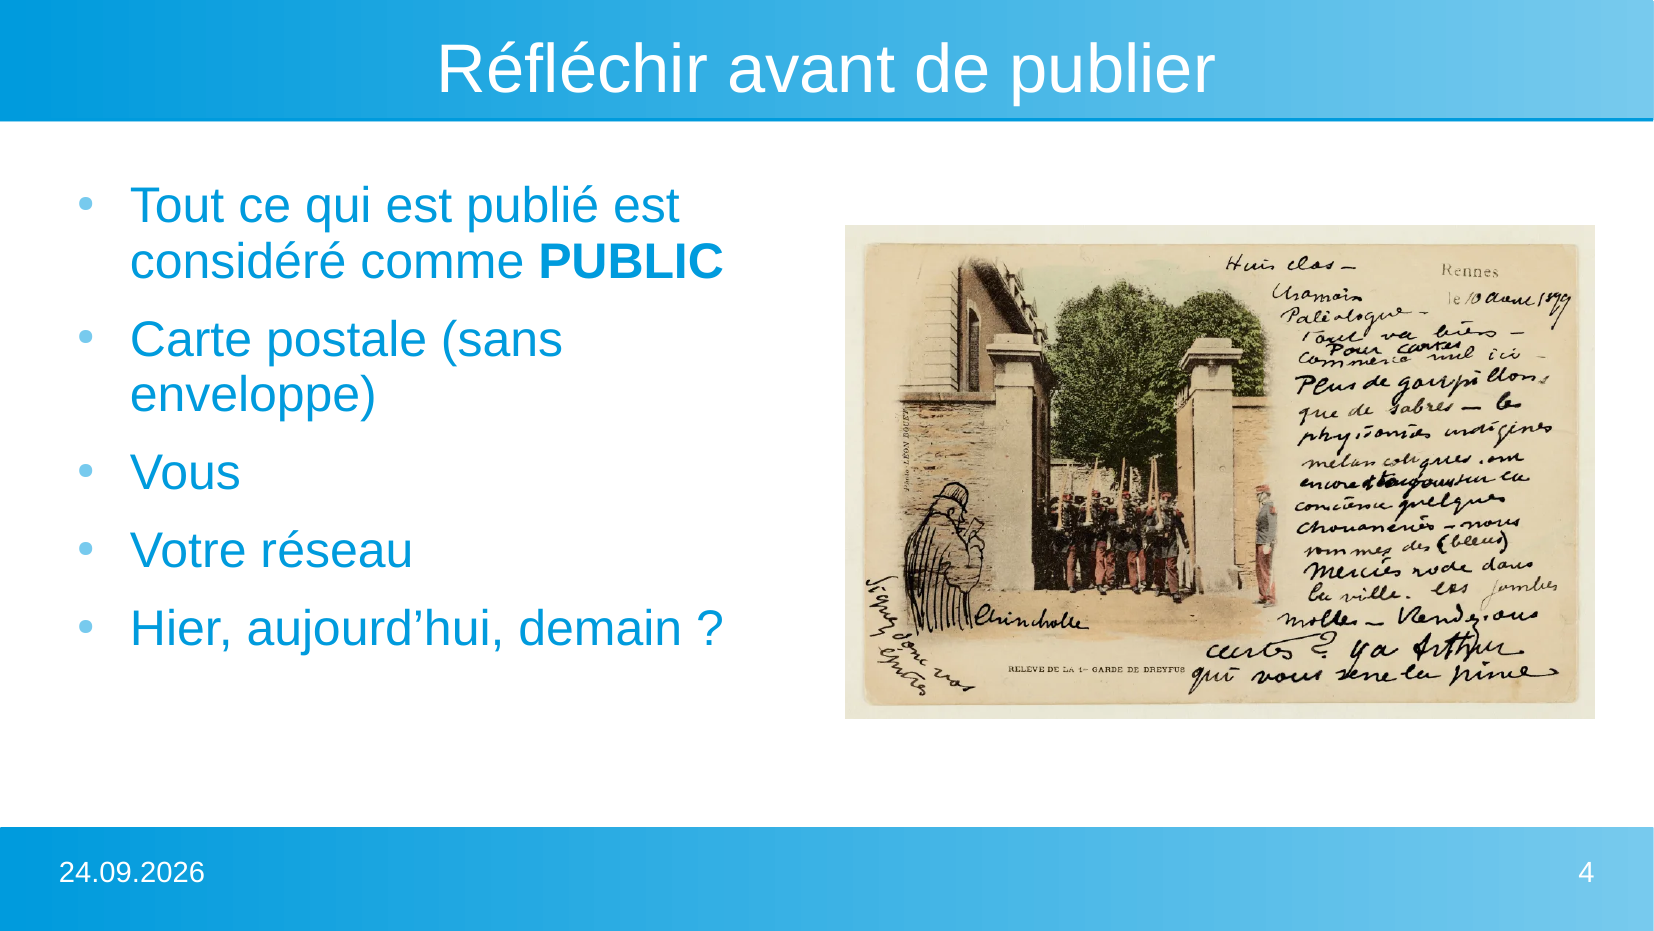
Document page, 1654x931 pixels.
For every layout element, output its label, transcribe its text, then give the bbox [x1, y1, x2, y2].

list Tout ce qui est publié est considéré comme PUBLIC Carte postale (sans enveloppe) Vous Votre réseau Hier, aujourd’hui, demain ? [59, 177, 809, 768]
picture [845, 225, 1595, 719]
title Réfléchir avant de publier [59, 29, 1595, 108]
